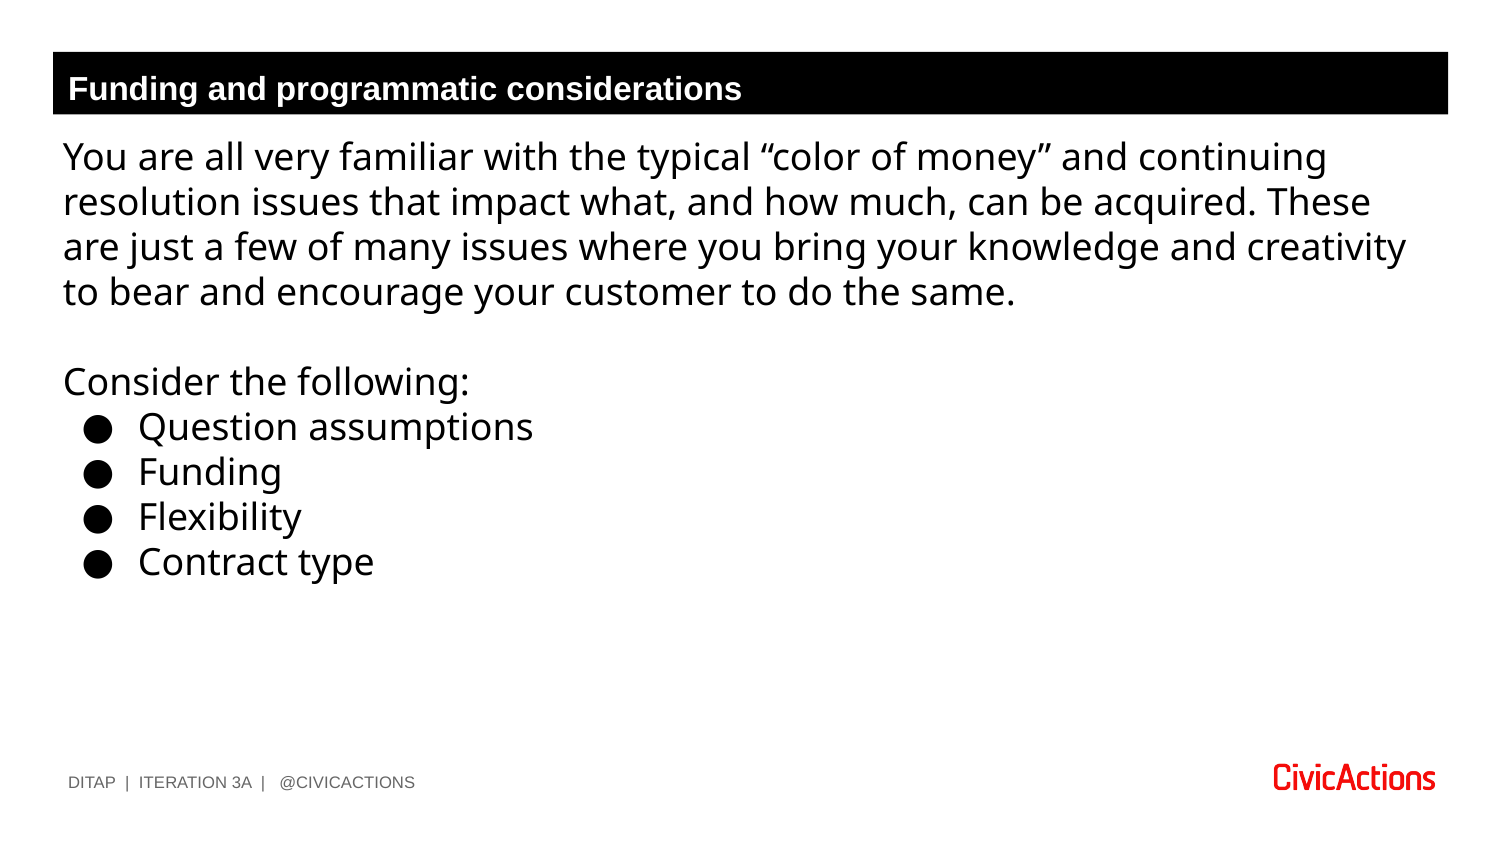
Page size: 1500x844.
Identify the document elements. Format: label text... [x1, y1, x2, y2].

list You are all very familiar with the typical “color of money” and continuing resolution issues that impact what, and how much, can be acquired. These are just a few of many issues where you bring your knowledge and creativity to bear and encourage your customer to do the same. Consider the following: Question assumptions Funding Flexibility Contract type [53, 123, 1449, 605]
picture [1271, 758, 1438, 795]
title Funding and programmatic considerations [53, 51, 1449, 115]
